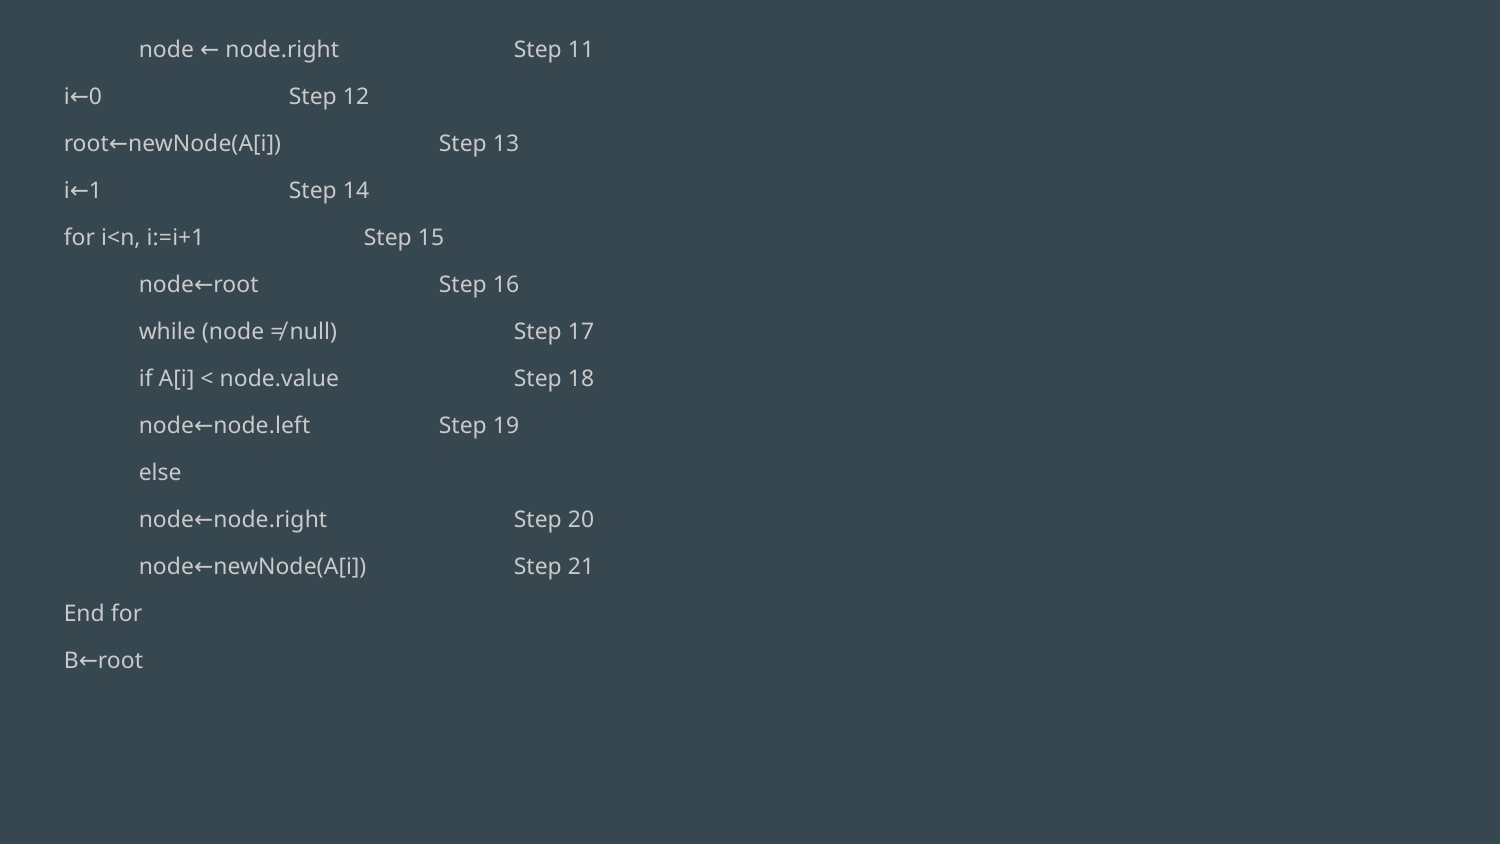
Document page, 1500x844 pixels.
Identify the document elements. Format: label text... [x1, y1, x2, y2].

list node ← node.right Step 11 i←0 Step 12 root←newNode(A[i]) Step 13 i←1 Step 14 for i<n, i:=i+1 Step 15 node←root Step 16 while (node ≠ null) Step 17 if A[i] < node.value Step 18 node←node.left Step 19 else node←node.right Step 20 node←newNode(A[i]) Step 21 End for B←root [48, 31, 841, 810]
